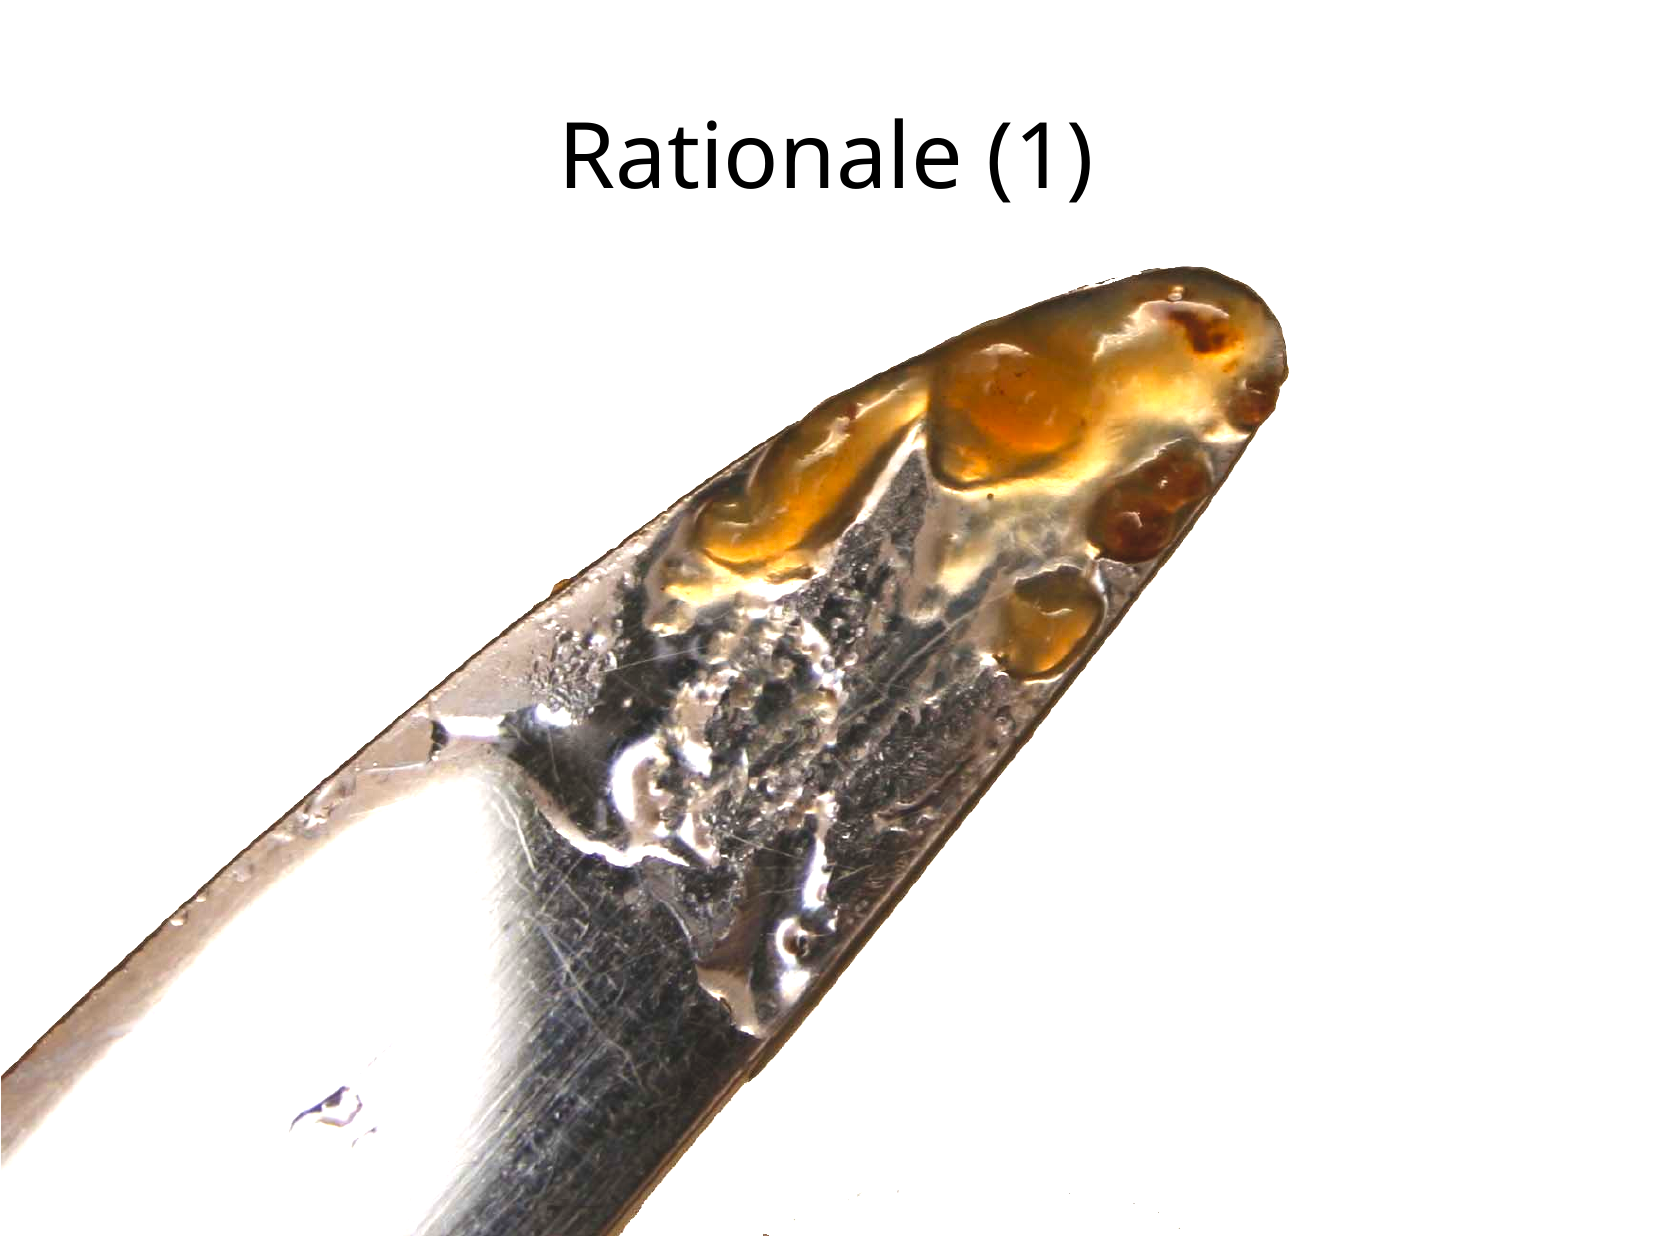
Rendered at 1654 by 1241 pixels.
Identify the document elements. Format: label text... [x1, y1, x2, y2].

picture [1, 2, 1654, 1236]
title Rationale (1) [82, 49, 1571, 257]
